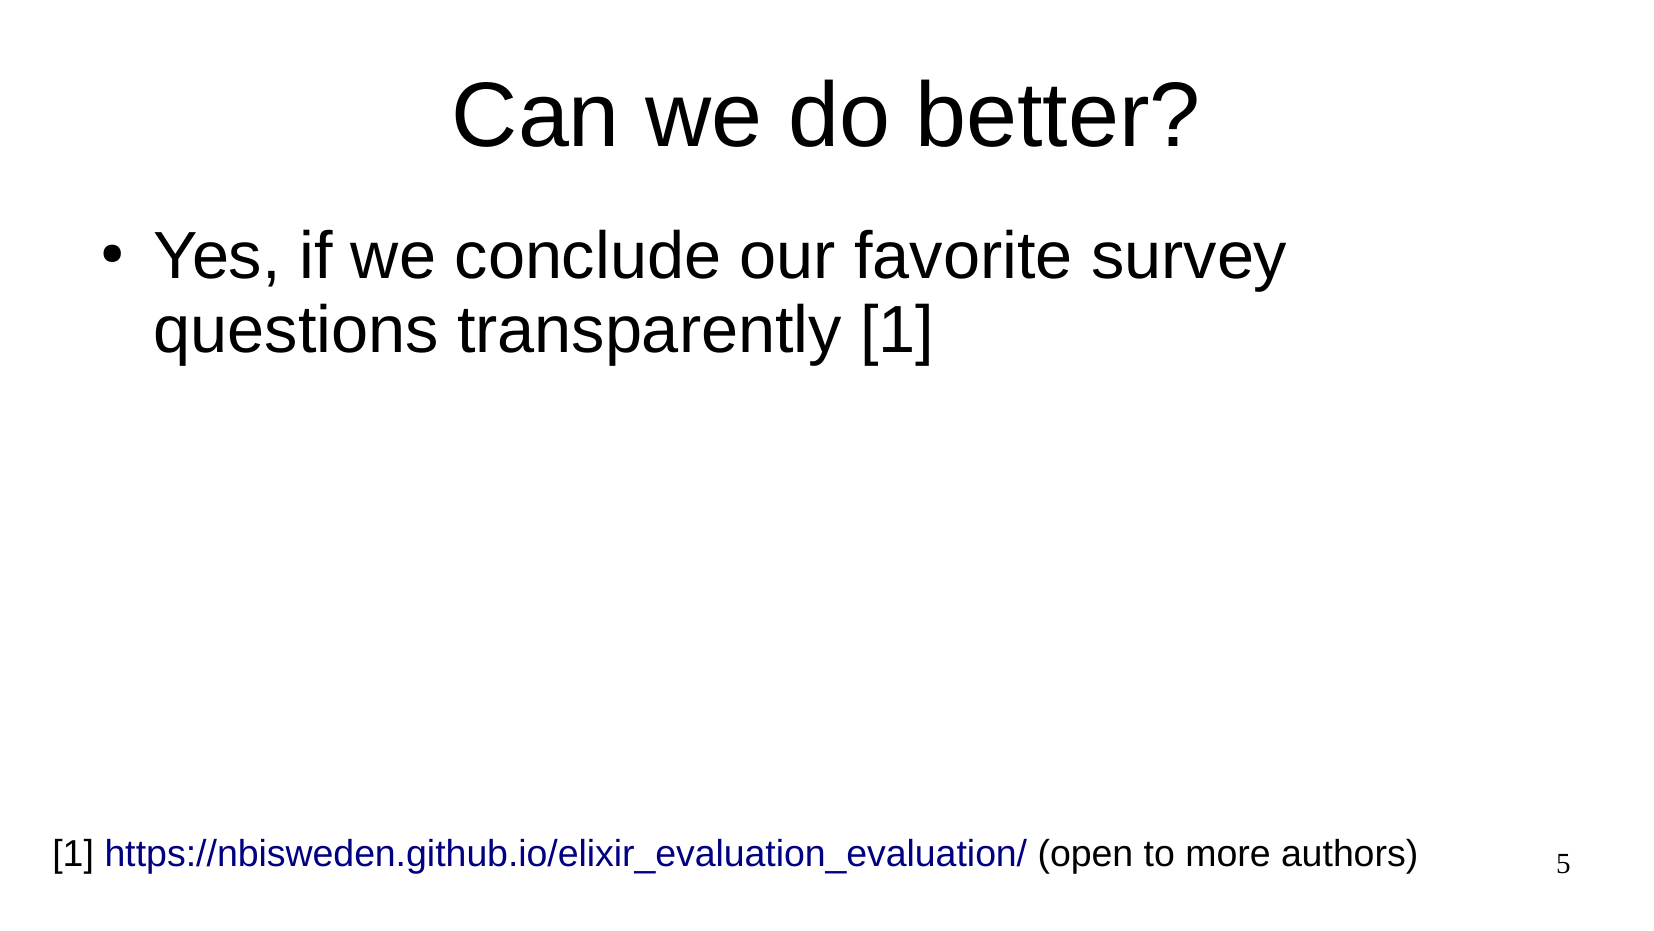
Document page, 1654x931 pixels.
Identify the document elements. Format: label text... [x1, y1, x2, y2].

list Yes, if we conclude our favorite survey questions transparently [1] [82, 217, 1571, 757]
text_box [1] https://nbisweden.github.io/elixir_evaluation_evaluation/ (open to more authors) [37, 824, 1437, 924]
title Can we do better? [82, 37, 1571, 193]
